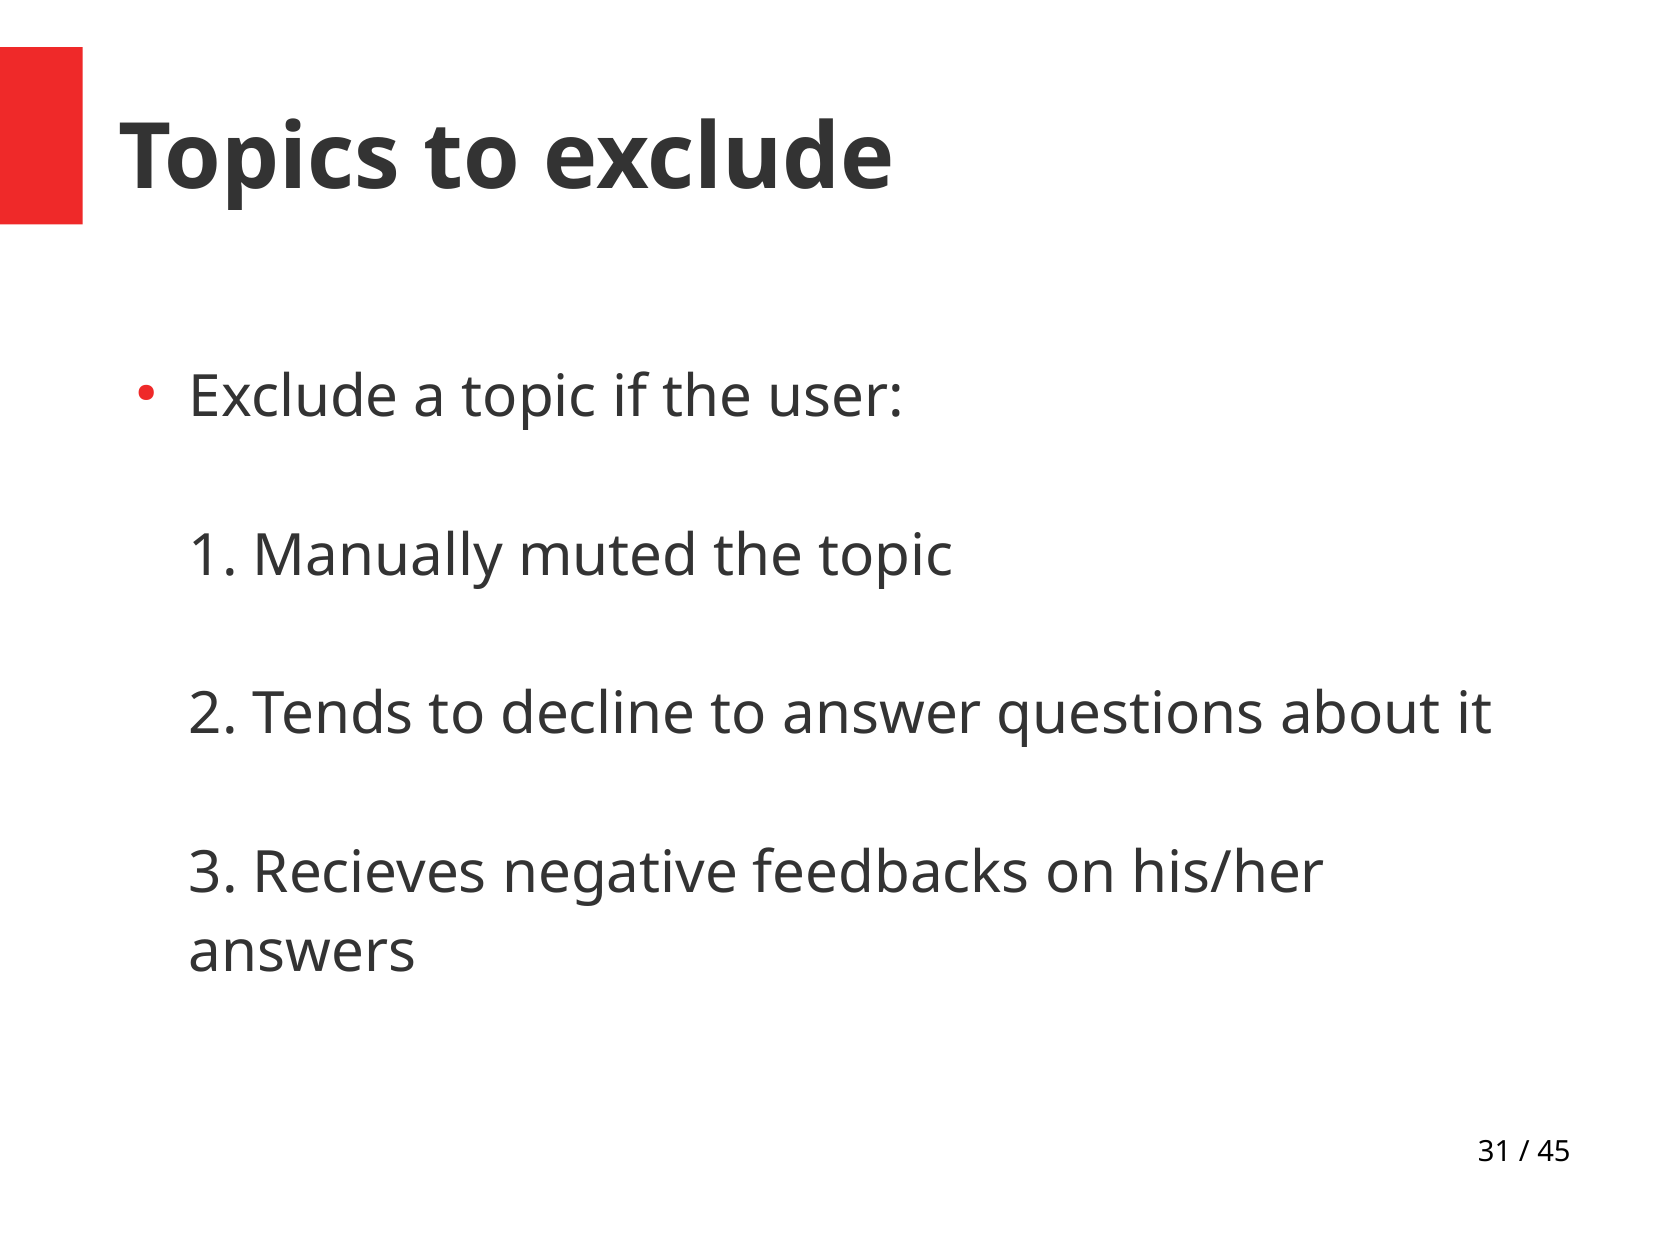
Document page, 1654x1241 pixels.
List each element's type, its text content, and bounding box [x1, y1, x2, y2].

title Topics to exclude [118, 49, 1571, 257]
list Exclude a topic if the user: 1. Manually muted the topic 2. Tends to decline to answer questions about it 3. Recieves negative feedbacks on his/her answers [118, 354, 1536, 1074]
